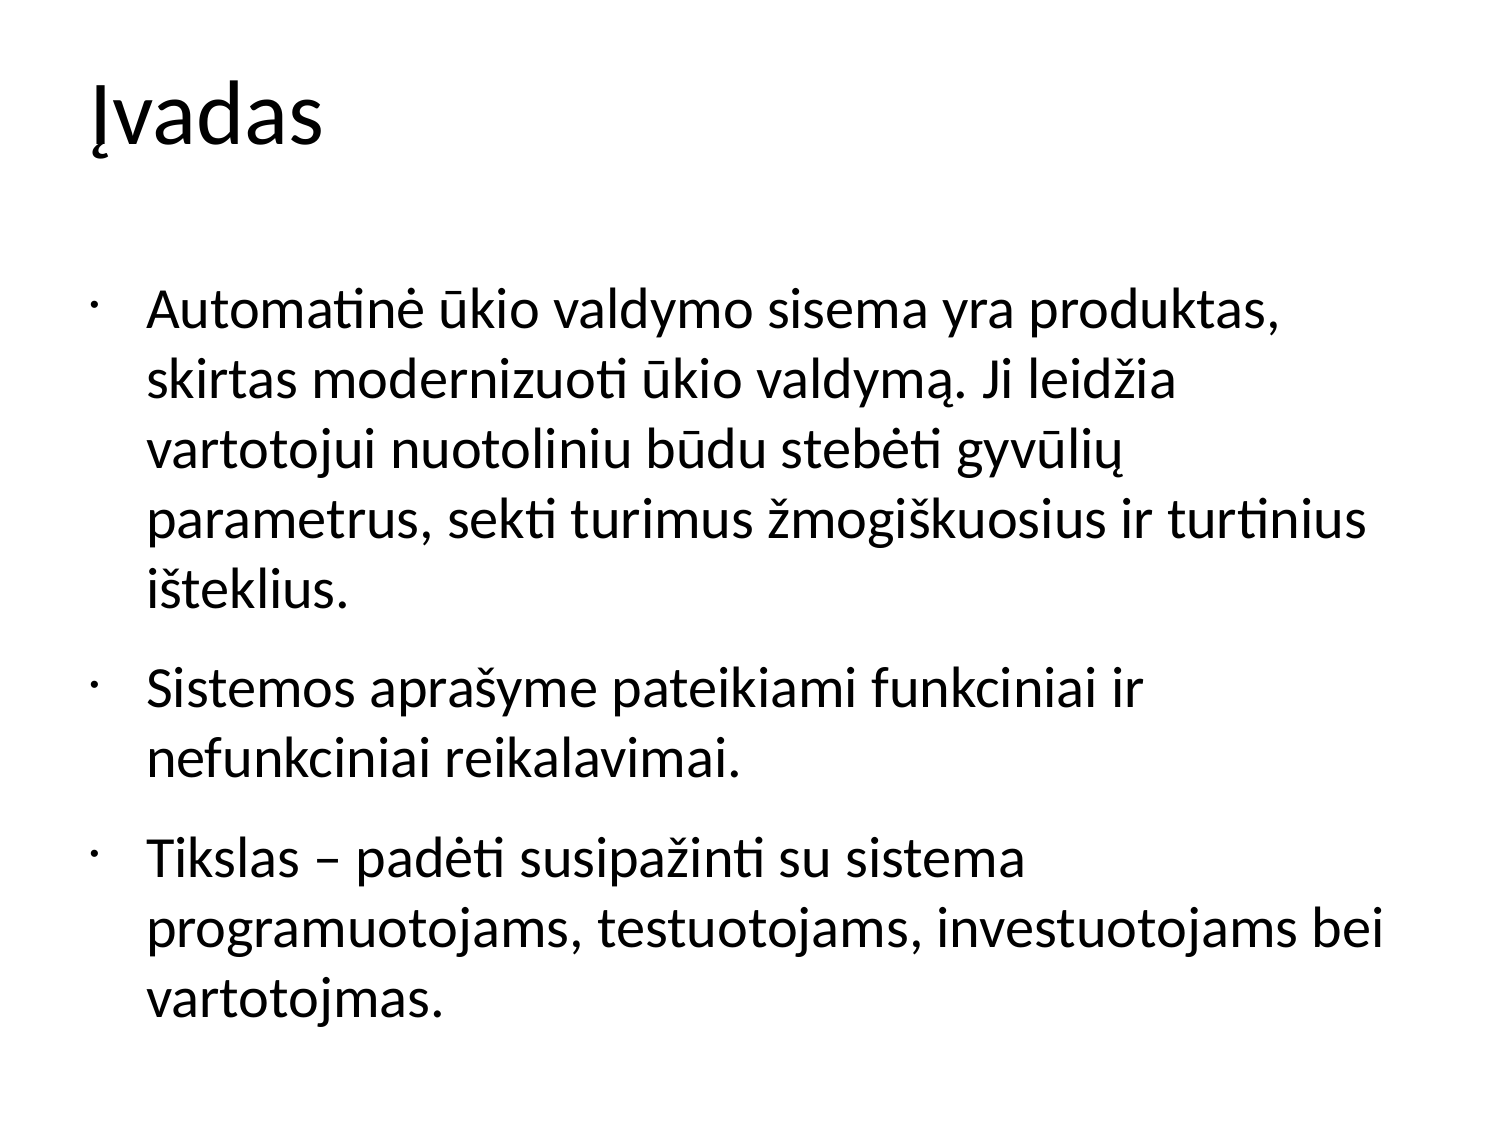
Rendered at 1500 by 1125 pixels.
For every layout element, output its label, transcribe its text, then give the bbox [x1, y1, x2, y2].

list Automatinė ūkio valdymo sisema yra produktas, skirtas modernizuoti ūkio valdymą. Ji leidžia vartotojui nuotoliniu būdu stebėti gyvūlių parametrus, sekti turimus žmogiškuosius ir turtinius išteklius. Sistemos aprašyme pateikiami funkciniai ir nefunkciniai reikalavimai. Tikslas – padėti susipažinti su sistema programuotojams, testuotojams, investuotojams bei vartotojmas. [75, 262, 1425, 1005]
title Įvadas [75, 45, 1425, 233]
